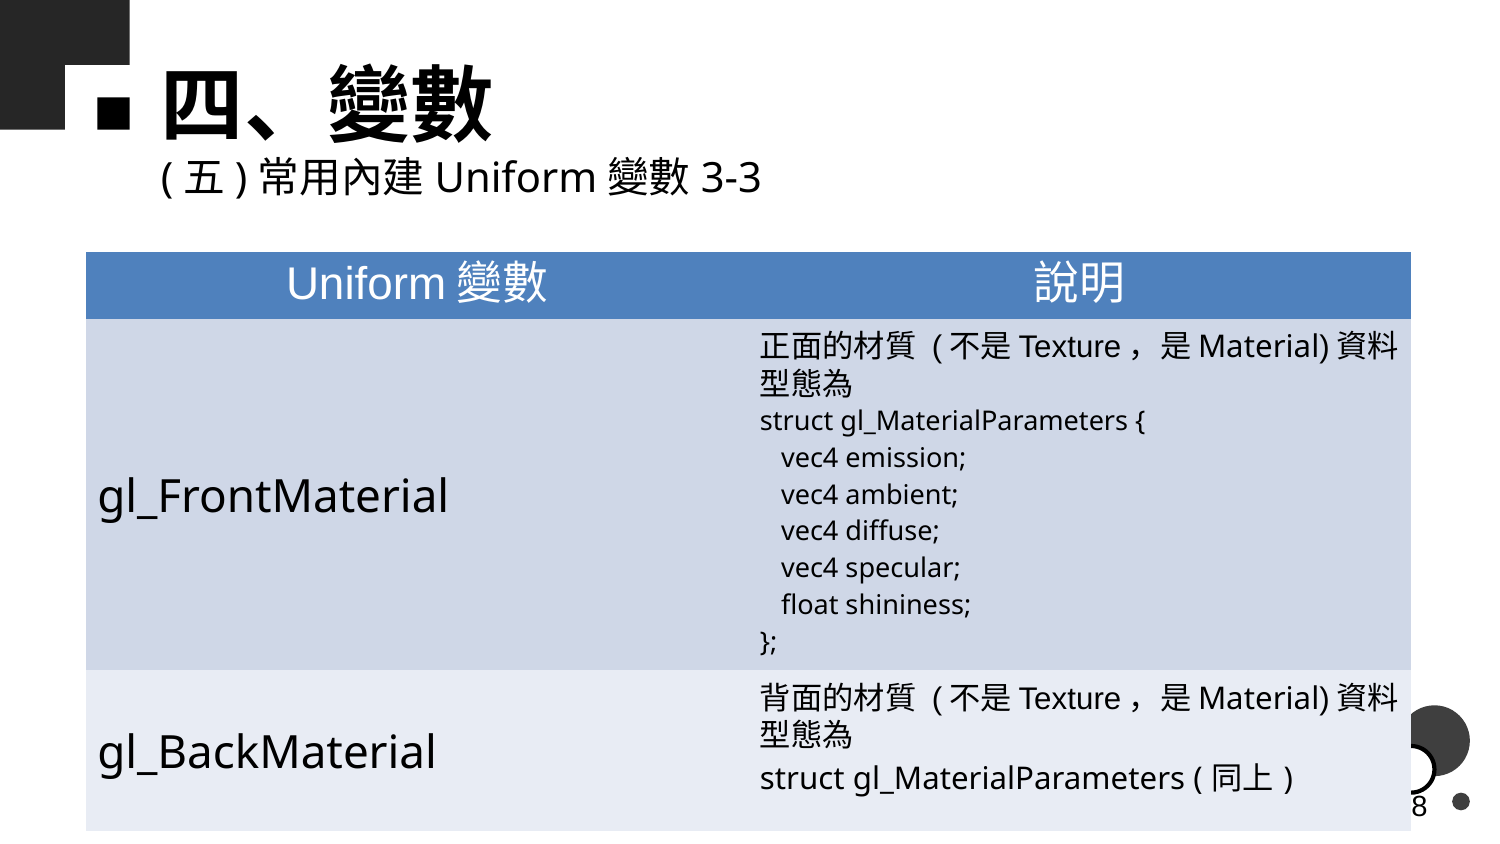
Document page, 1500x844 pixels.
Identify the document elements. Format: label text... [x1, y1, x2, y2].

text_box [1452, 792, 1470, 811]
table_cell 背面的材質 (不是Texture，是Material)資料 型態為 struct gl_MaterialParameters (同上) [748, 670, 1411, 831]
slide_number <number> [1411, 782, 1443, 827]
table_header Uniform變數 [86, 252, 748, 319]
table_cell gl_BackMaterial [86, 670, 748, 831]
table_header 說明 [748, 252, 1411, 319]
text_box (五)常用內建Uniform變數3-3 [145, 143, 820, 209]
text_box [97, 97, 130, 130]
title 四、變數 [145, 32, 845, 173]
table_cell 正面的材質 (不是Texture，是Material)資料 型態為 struct gl_MaterialParameters { vec4 emission; vec4 ambient; vec4 diffuse; vec4 specular; float shininess; }; [748, 319, 1411, 670]
text_box [1411, 705, 1470, 782]
table_cell gl_FrontMaterial [86, 319, 748, 670]
text_box [0, 0, 130, 130]
